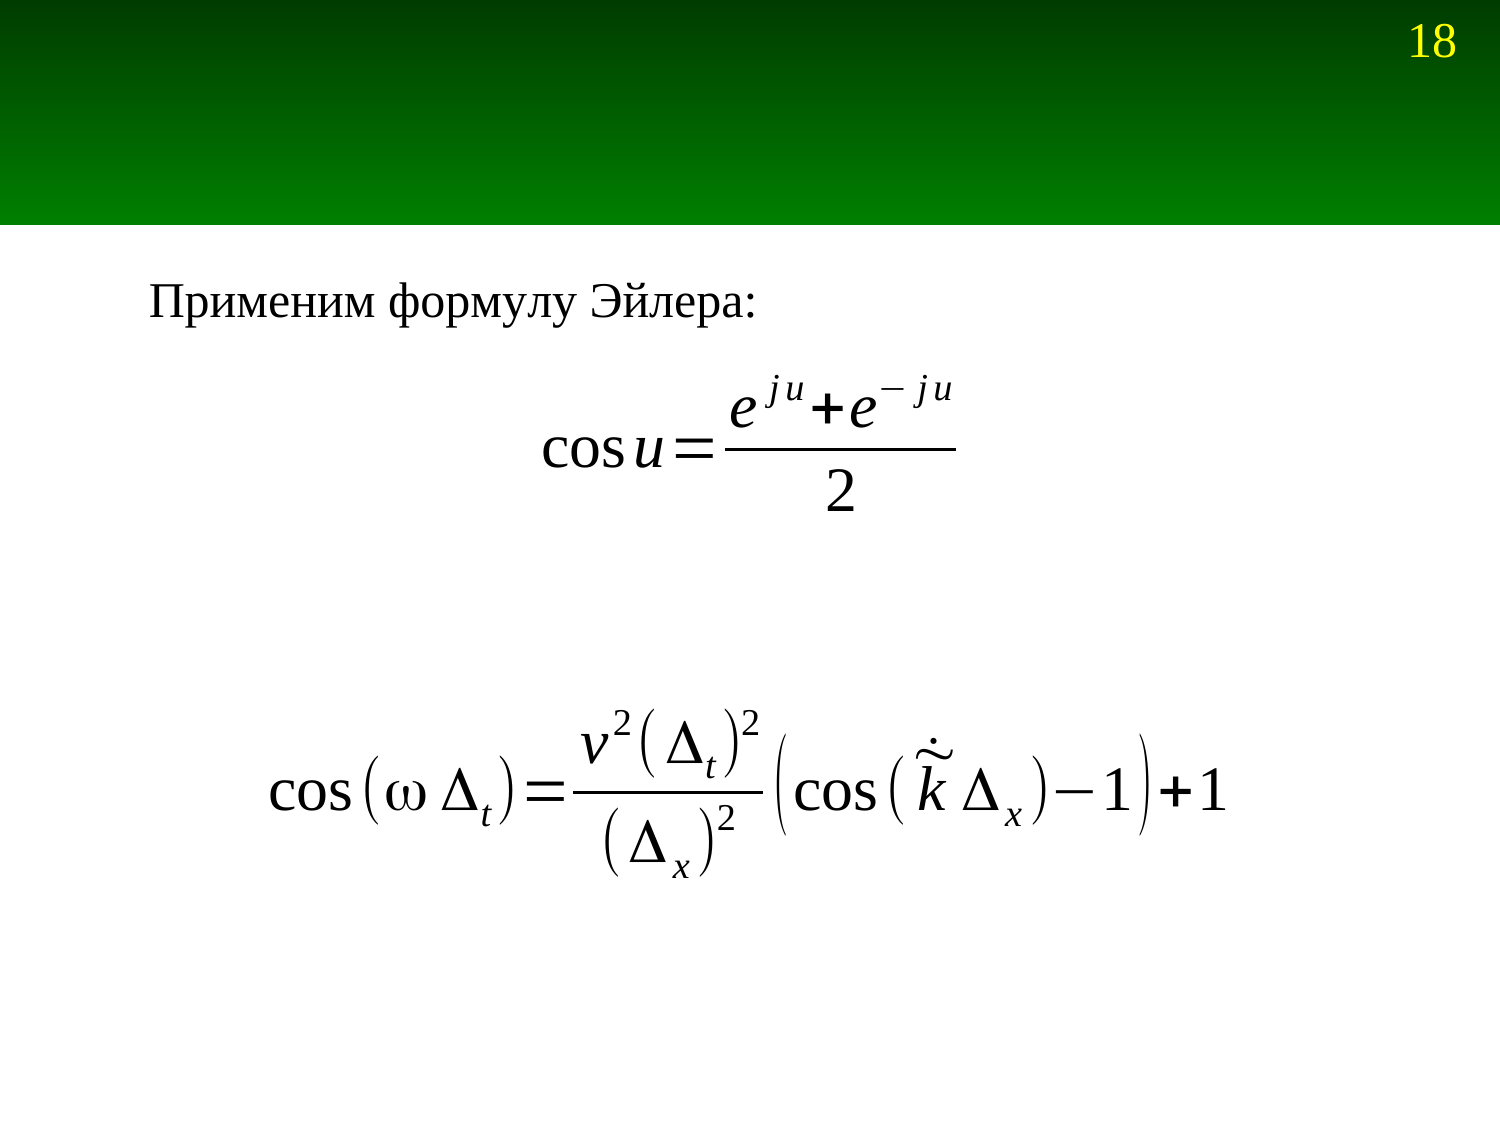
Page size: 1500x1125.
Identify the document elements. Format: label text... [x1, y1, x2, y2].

chart [252, 699, 1246, 886]
text_box Применим формулу Эйлера: [133, 260, 774, 336]
chart [525, 364, 975, 524]
